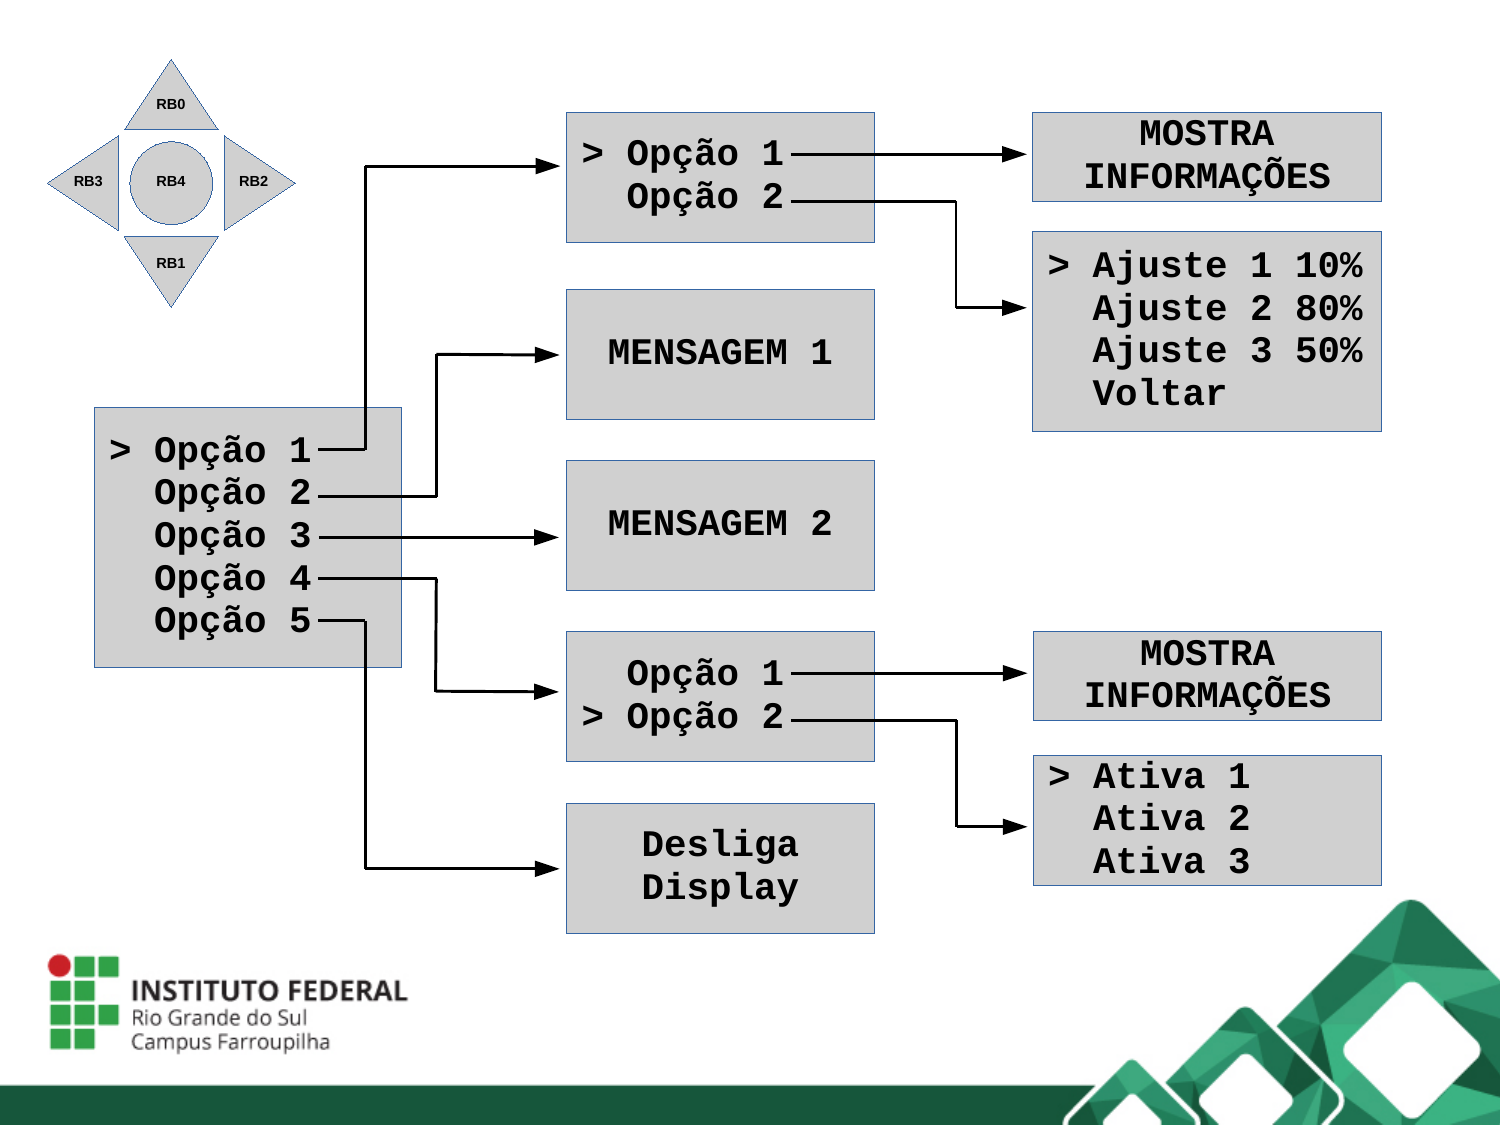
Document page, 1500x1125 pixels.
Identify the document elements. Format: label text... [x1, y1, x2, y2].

text_box [124, 236, 219, 262]
text_box RB3 [59, 165, 141, 197]
text_box RB2 [225, 165, 308, 197]
text_box [151, 59, 191, 88]
text_box [134, 141, 209, 165]
text_box [47, 175, 59, 191]
text_box > Opção 1 Opção 2 Opção 3 Opção 4 Opção 5 [94, 407, 402, 668]
picture [0, 0, 1500, 1125]
text_box [68, 197, 119, 231]
text_box > Opção 1 Opção 2 [566, 112, 875, 243]
text_box MENSAGEM 1 [566, 289, 875, 420]
text_box [132, 197, 211, 225]
text_box RB4 [141, 165, 225, 197]
text_box MOSTRA INFORMAÇÕES [1032, 112, 1382, 202]
text_box [224, 197, 275, 231]
text_box [124, 104, 219, 130]
text_box MOSTRA INFORMAÇÕES [1033, 631, 1382, 721]
text_box [153, 280, 190, 308]
text_box RB0 [141, 88, 225, 120]
text_box RB1 [141, 248, 225, 280]
text_box Opção 1 > Opção 2 [566, 631, 875, 762]
text_box [224, 135, 269, 165]
text_box > Ajuste 1 10% Ajuste 2 80% Ajuste 3 50% Voltar [1032, 231, 1382, 432]
text_box > Ativa 1 Ativa 2 Ativa 3 [1033, 755, 1382, 886]
text_box MENSAGEM 2 [566, 460, 875, 591]
text_box [74, 135, 119, 165]
text_box Desliga Display [566, 803, 875, 934]
